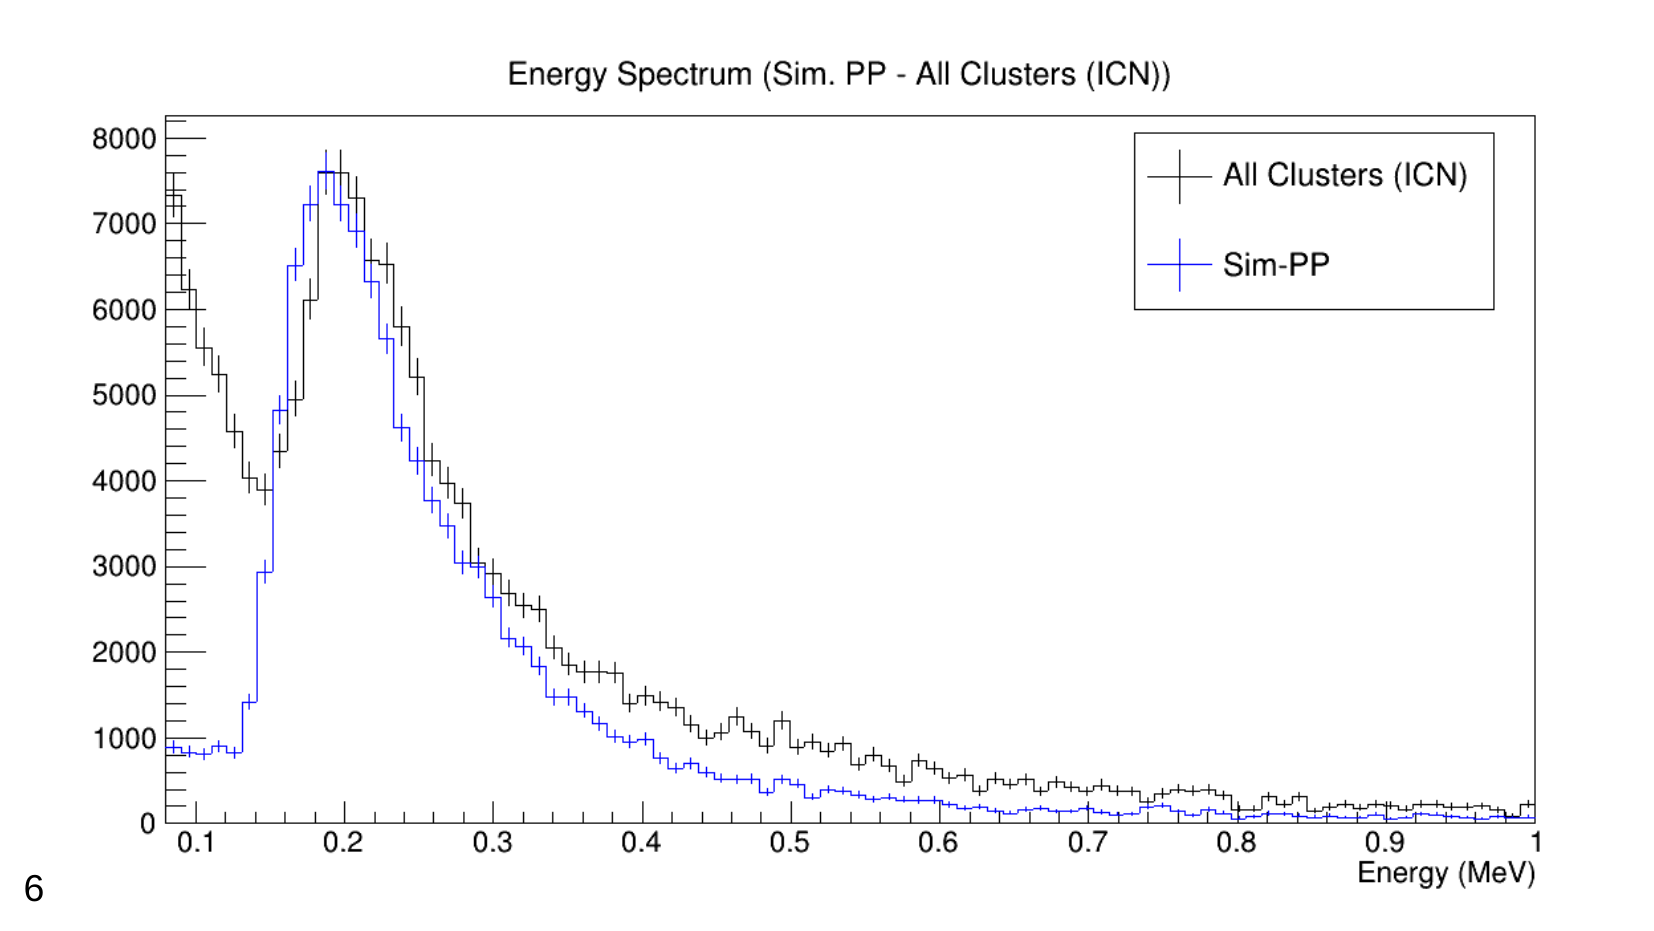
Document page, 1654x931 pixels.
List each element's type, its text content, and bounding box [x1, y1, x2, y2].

text_box <number> [8, 860, 638, 931]
picture [75, 37, 1565, 893]
